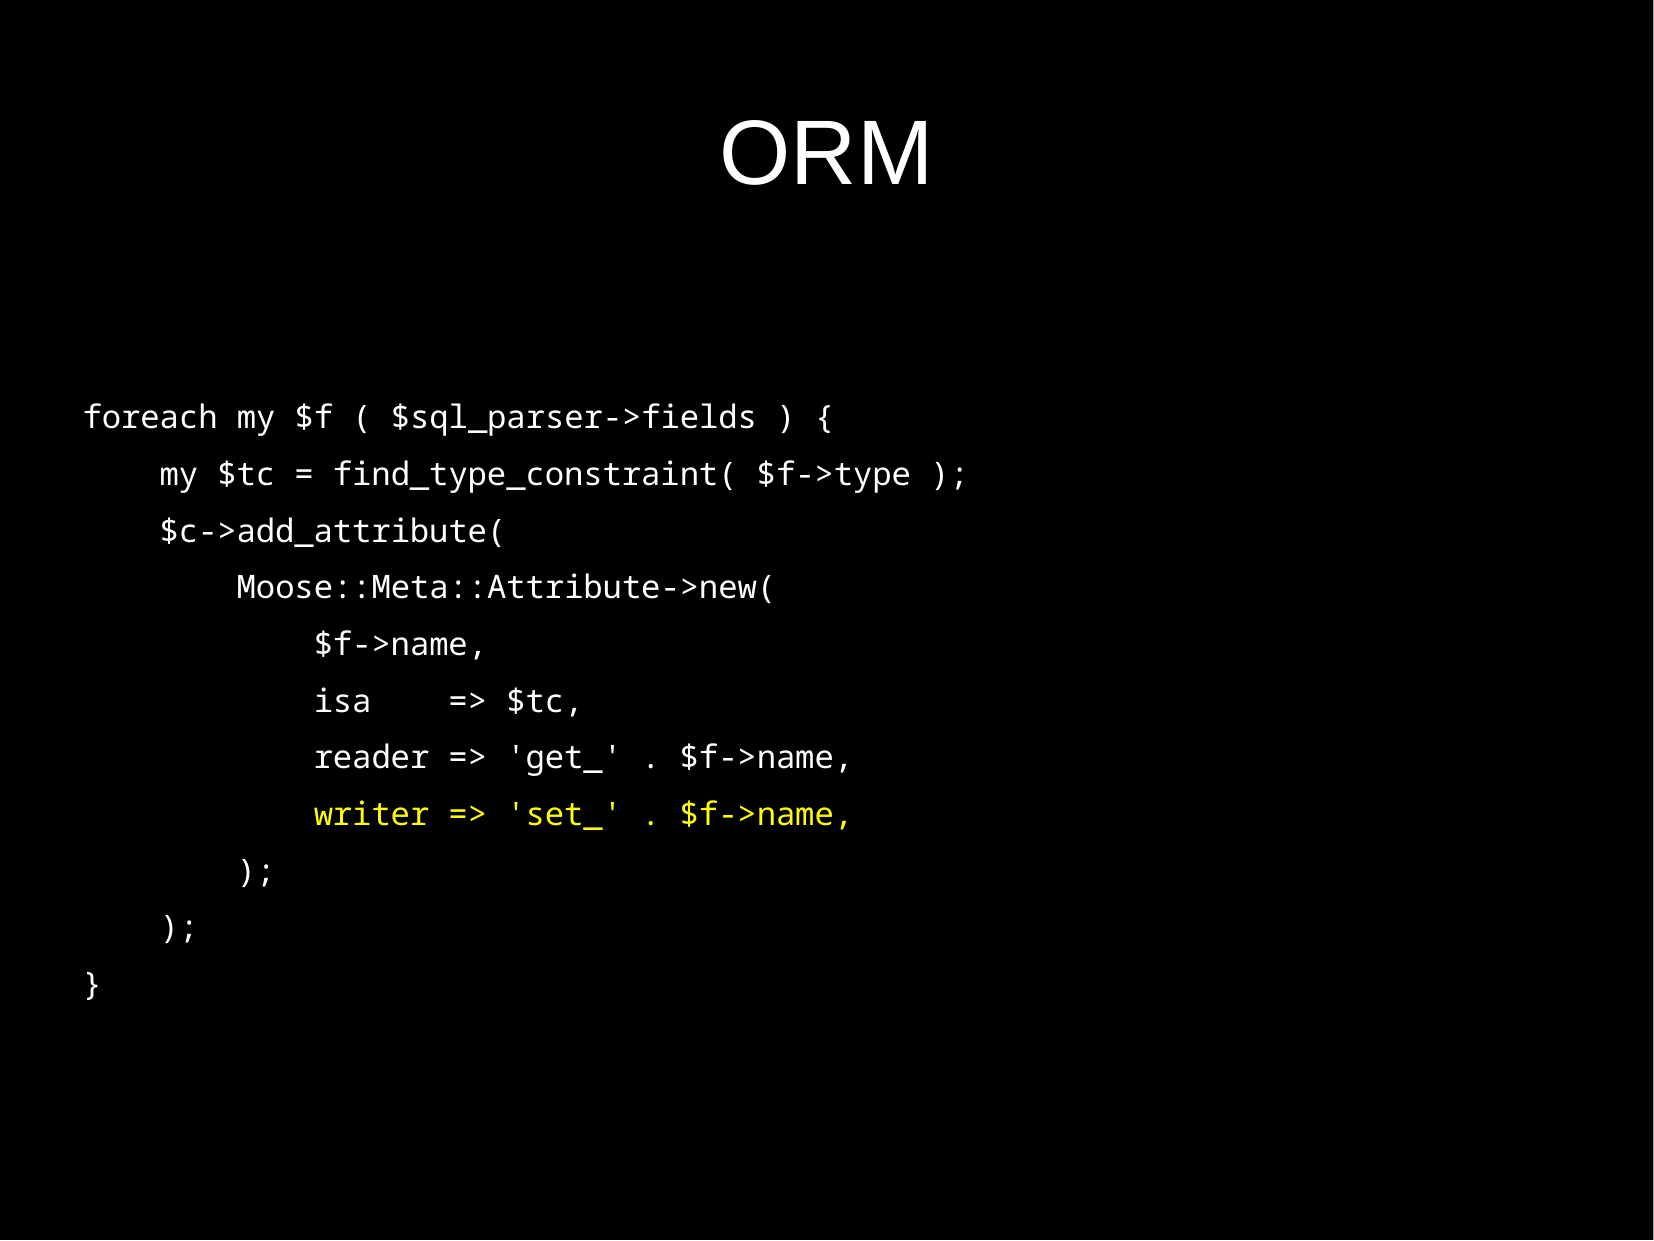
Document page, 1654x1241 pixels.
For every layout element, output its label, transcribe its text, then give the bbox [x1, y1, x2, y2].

title ORM [82, 49, 1571, 257]
list foreach my $f ( $sql_parser->fields ) { my $tc = find_type_constraint( $f->type ); $c->add_attribute( Moose::Meta::Attribute->new( $f->name, isa => $tc, reader => 'get_' . $f->name, writer => 'set_' . $f->name, ); ); } [82, 290, 1538, 1010]
